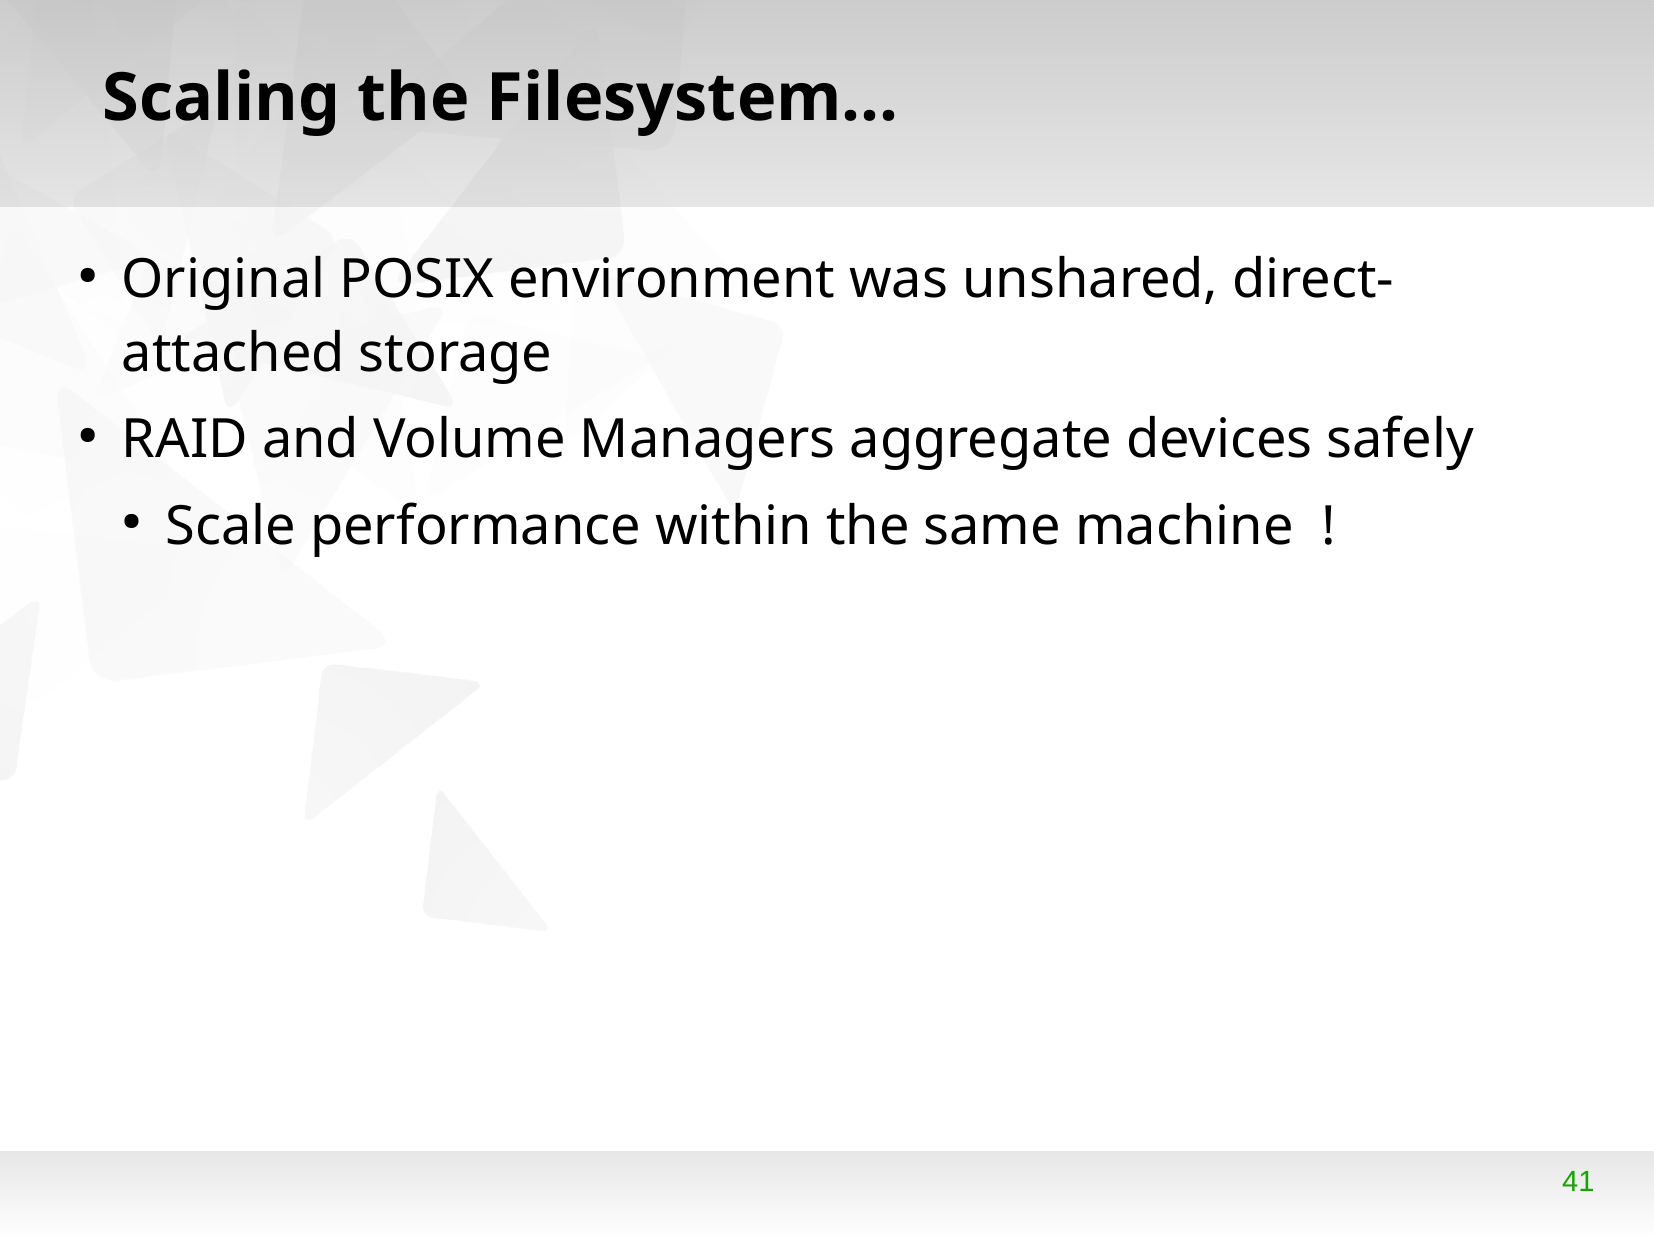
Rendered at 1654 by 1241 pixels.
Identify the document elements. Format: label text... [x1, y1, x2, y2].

title Scaling the Filesystem... [102, 0, 1449, 199]
picture [0, 0, 783, 931]
list Original POSIX environment was unshared, direct-attached storage RAID and Volume Managers aggregate devices safely Scale performance within the same machine ! [78, 239, 1591, 983]
